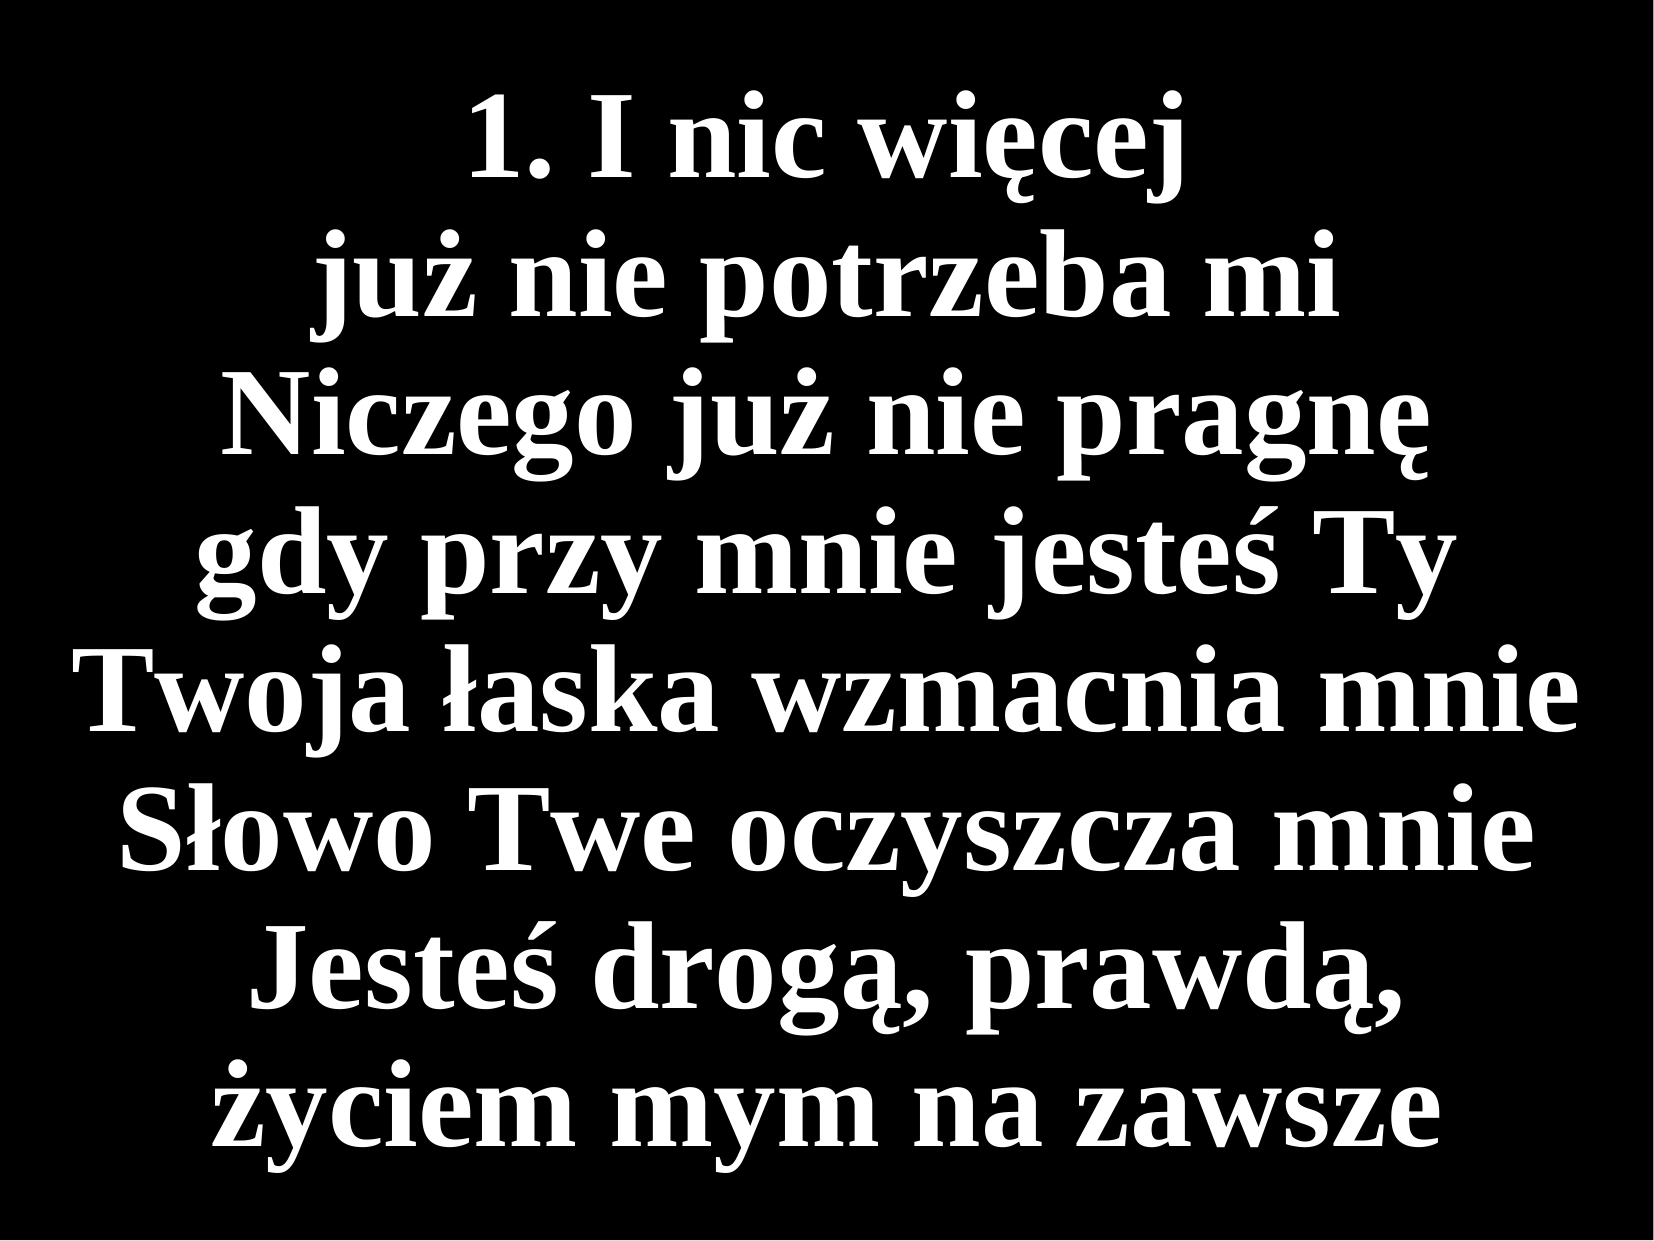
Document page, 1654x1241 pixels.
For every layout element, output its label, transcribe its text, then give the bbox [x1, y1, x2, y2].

title 1. I nic więcej już nie potrzeba mi Niczego już nie pragnę gdy przy mnie jesteś Ty Twoja łaska wzmacnia mnie Słowo Twe oczyszcza mnie Jesteś drogą, prawdą, życiem mym na zawsze [0, 0, 1654, 1241]
